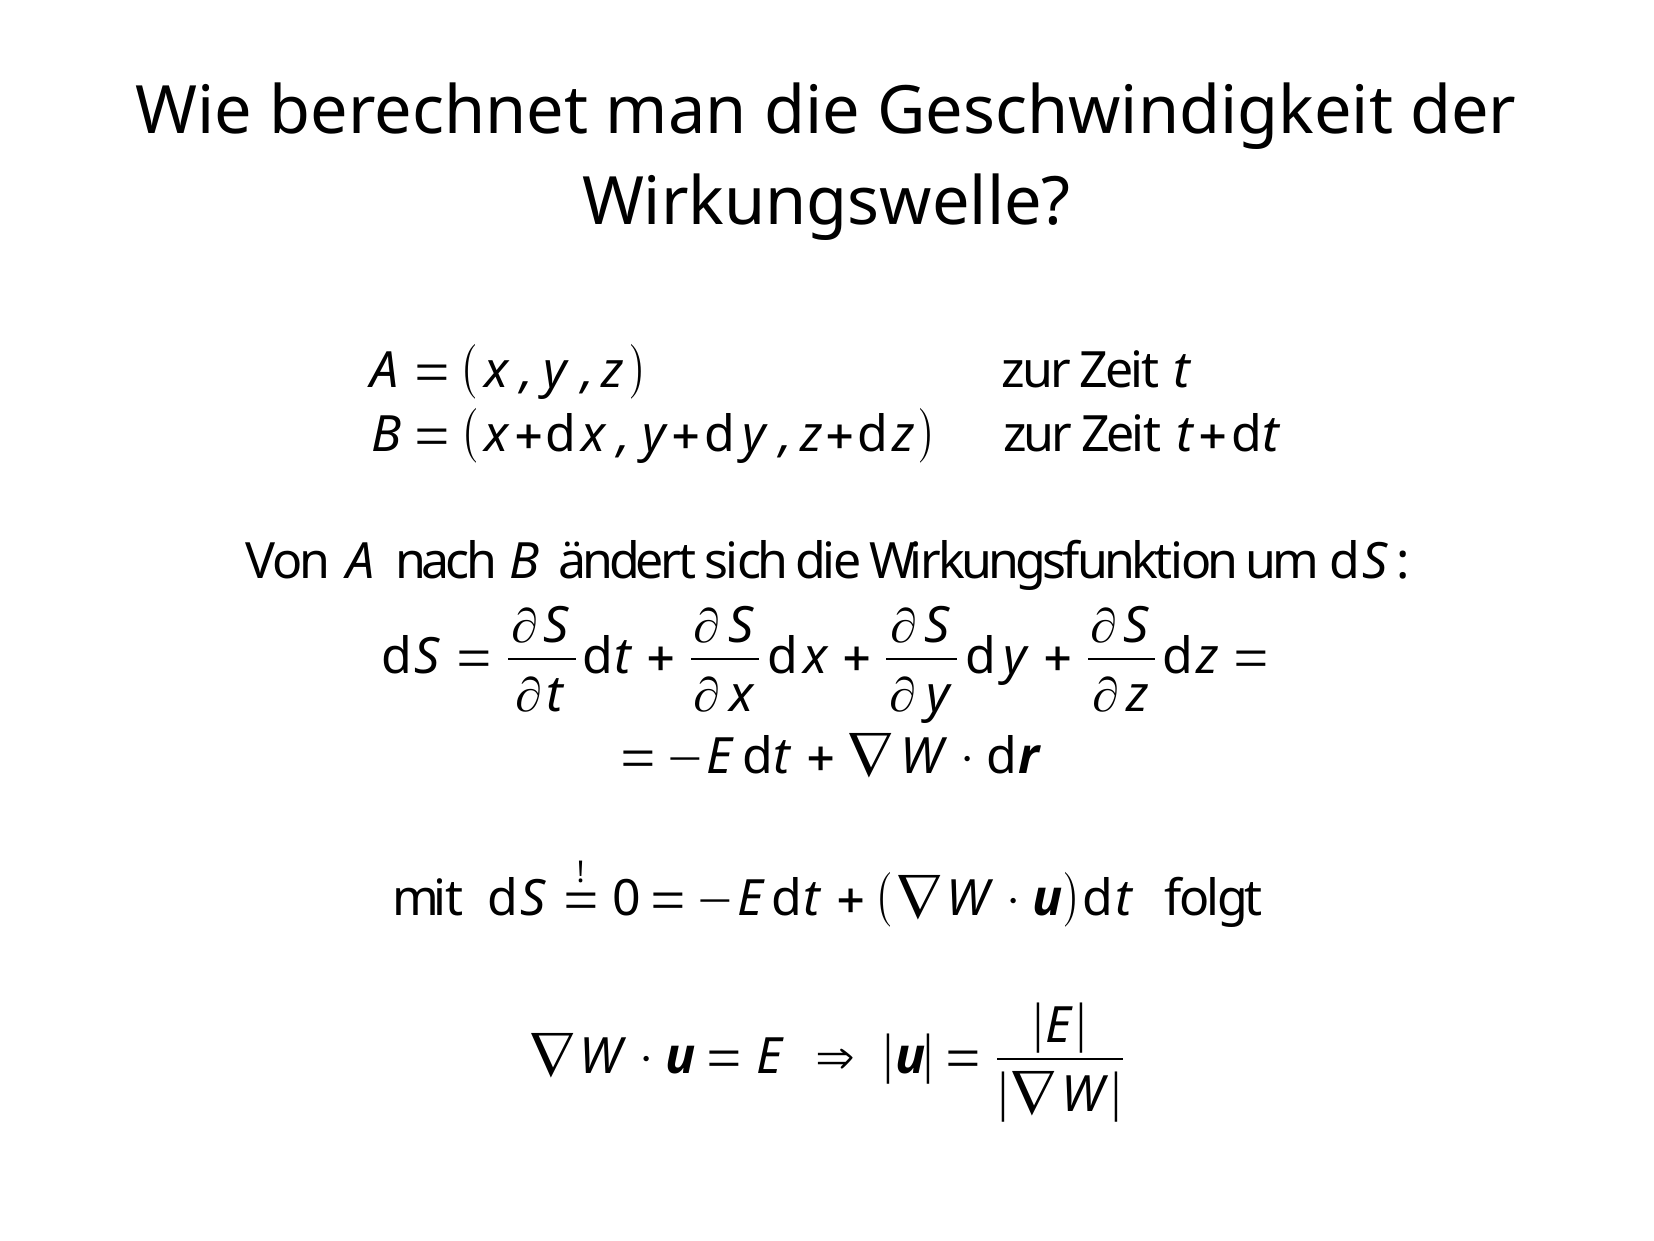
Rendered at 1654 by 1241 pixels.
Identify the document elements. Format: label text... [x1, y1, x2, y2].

chart [237, 340, 1416, 1124]
title Wie berechnet man die Geschwindigkeit der Wirkungswelle? [82, 49, 1571, 257]
